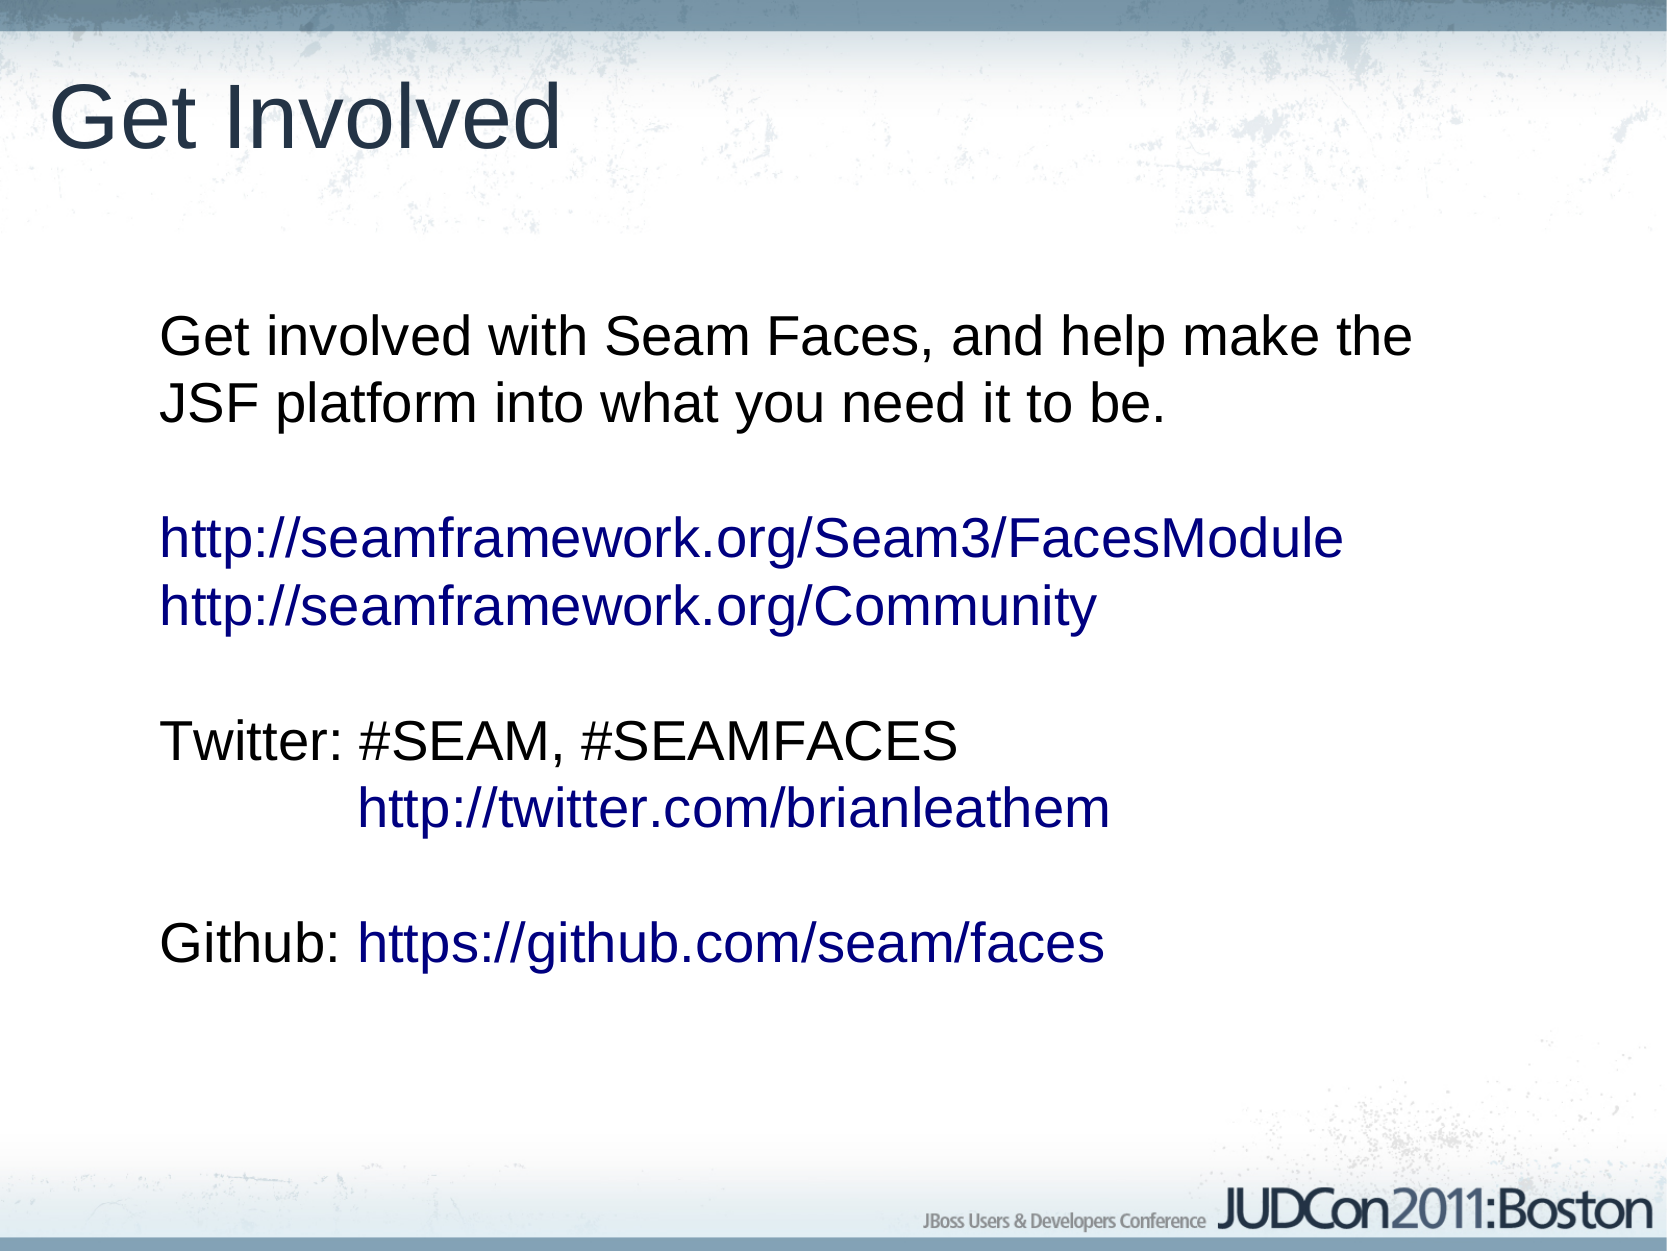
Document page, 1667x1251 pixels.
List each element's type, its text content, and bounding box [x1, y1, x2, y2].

text_box Get involved with Seam Faces, and help make the JSF platform into what you need it to be. http://seamframework.org/Seam3/FacesModule http://seamframework.org/Community Twitter: #SEAM, #SEAMFACES http://twitter.com/brianleathem Github: https://github.com/seam/faces [145, 291, 1538, 1049]
picture [0, 0, 1667, 1251]
title Get Involved [34, 49, 1451, 312]
